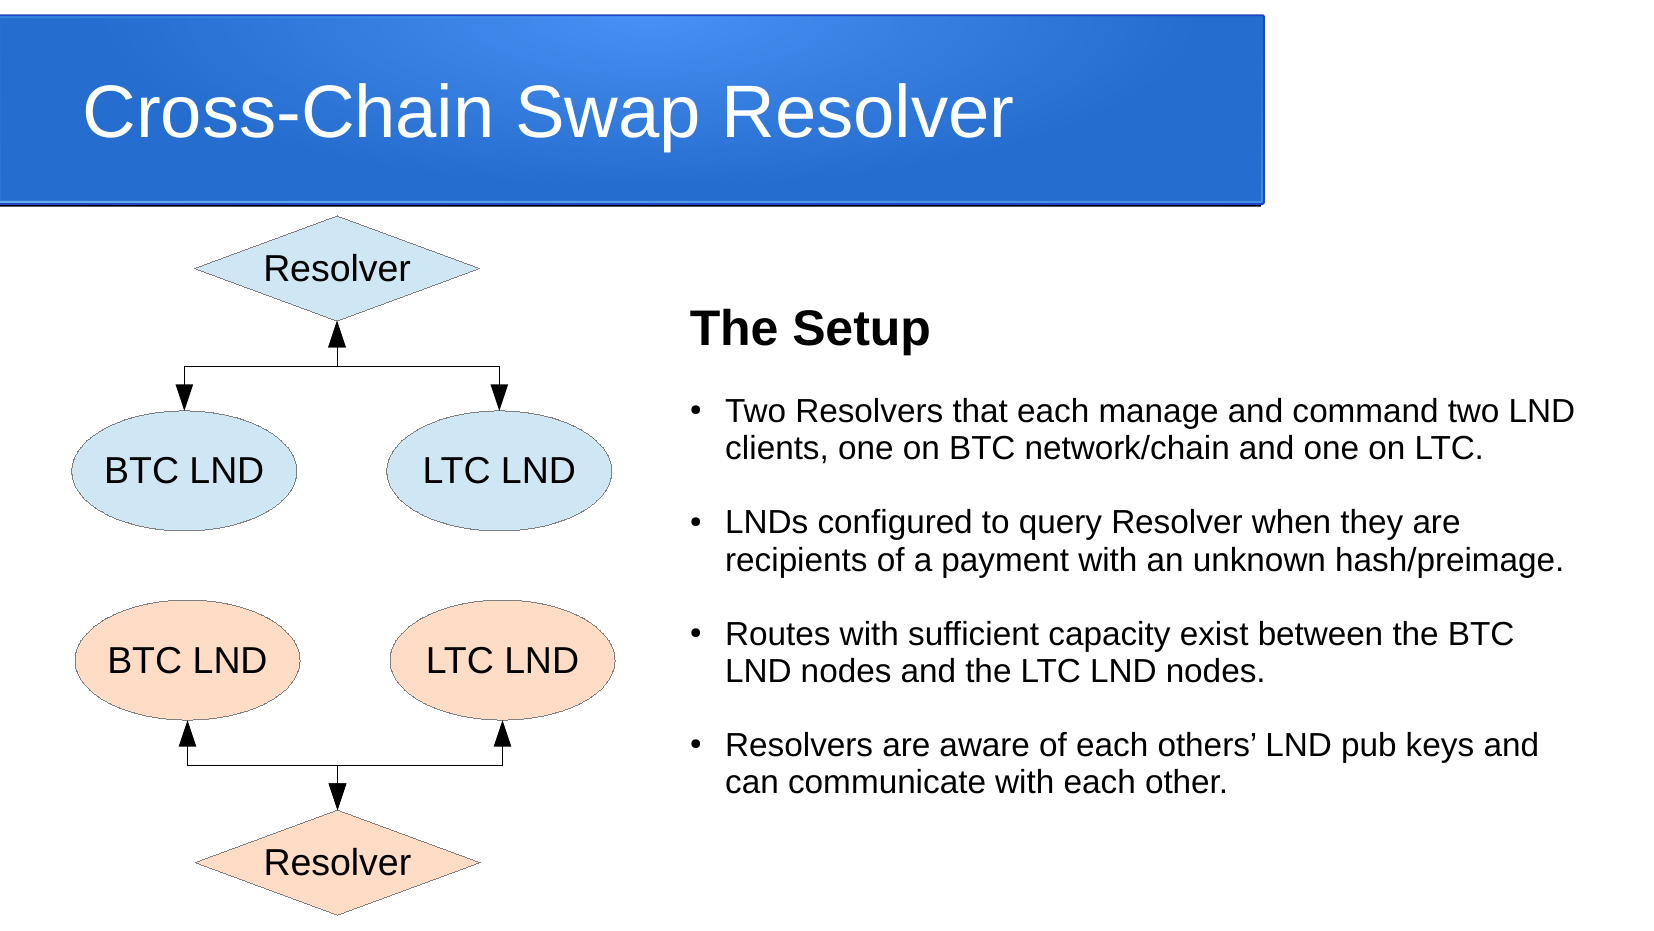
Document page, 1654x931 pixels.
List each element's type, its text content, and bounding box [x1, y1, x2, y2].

text_box Resolver [194, 215, 480, 321]
text_box Resolver [195, 810, 481, 916]
text_box LTC LND [390, 600, 616, 721]
title Cross-Chain Swap Resolver [82, 35, 1235, 189]
text_box BTC LND [71, 410, 297, 531]
text_box The Setup Two Resolvers that each manage and command two LND clients, one on BTC network/chain and one on LTC. LNDs configured to query Resolver when they are recipients of a payment with an unknown hash/preimage. Routes with sufficient capacity exist between the BTC LND nodes and the LTC LND nodes. Resolvers are aware of each others’ LND pub keys and can communicate with each other. [675, 292, 1606, 808]
text_box LTC LND [386, 410, 612, 531]
text_box BTC LND [75, 600, 301, 721]
